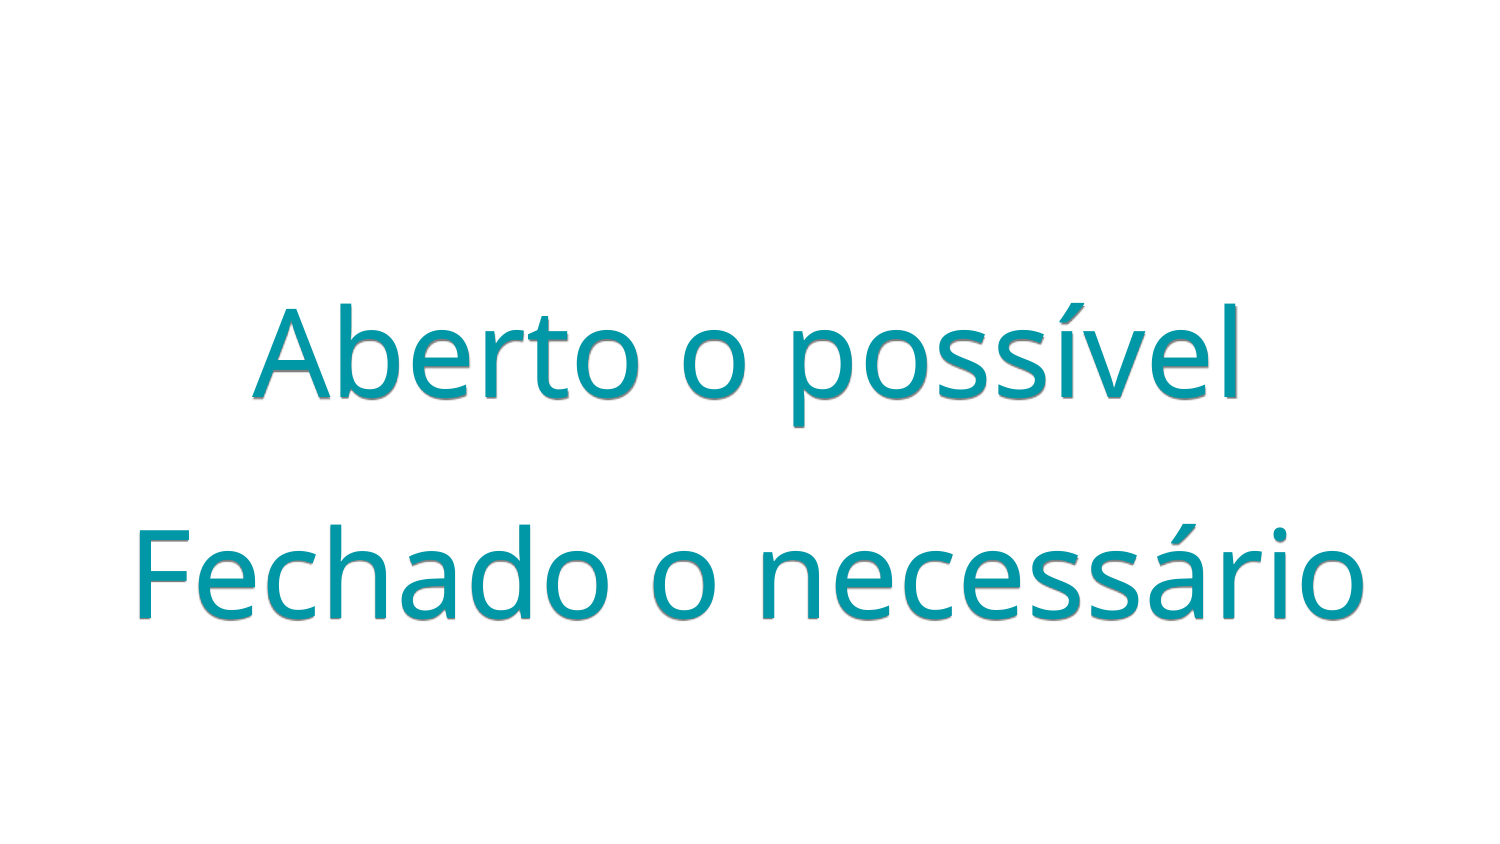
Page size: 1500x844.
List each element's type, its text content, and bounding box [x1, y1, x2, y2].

title Aberto o possível Fechado o necessário [51, 352, 1449, 491]
